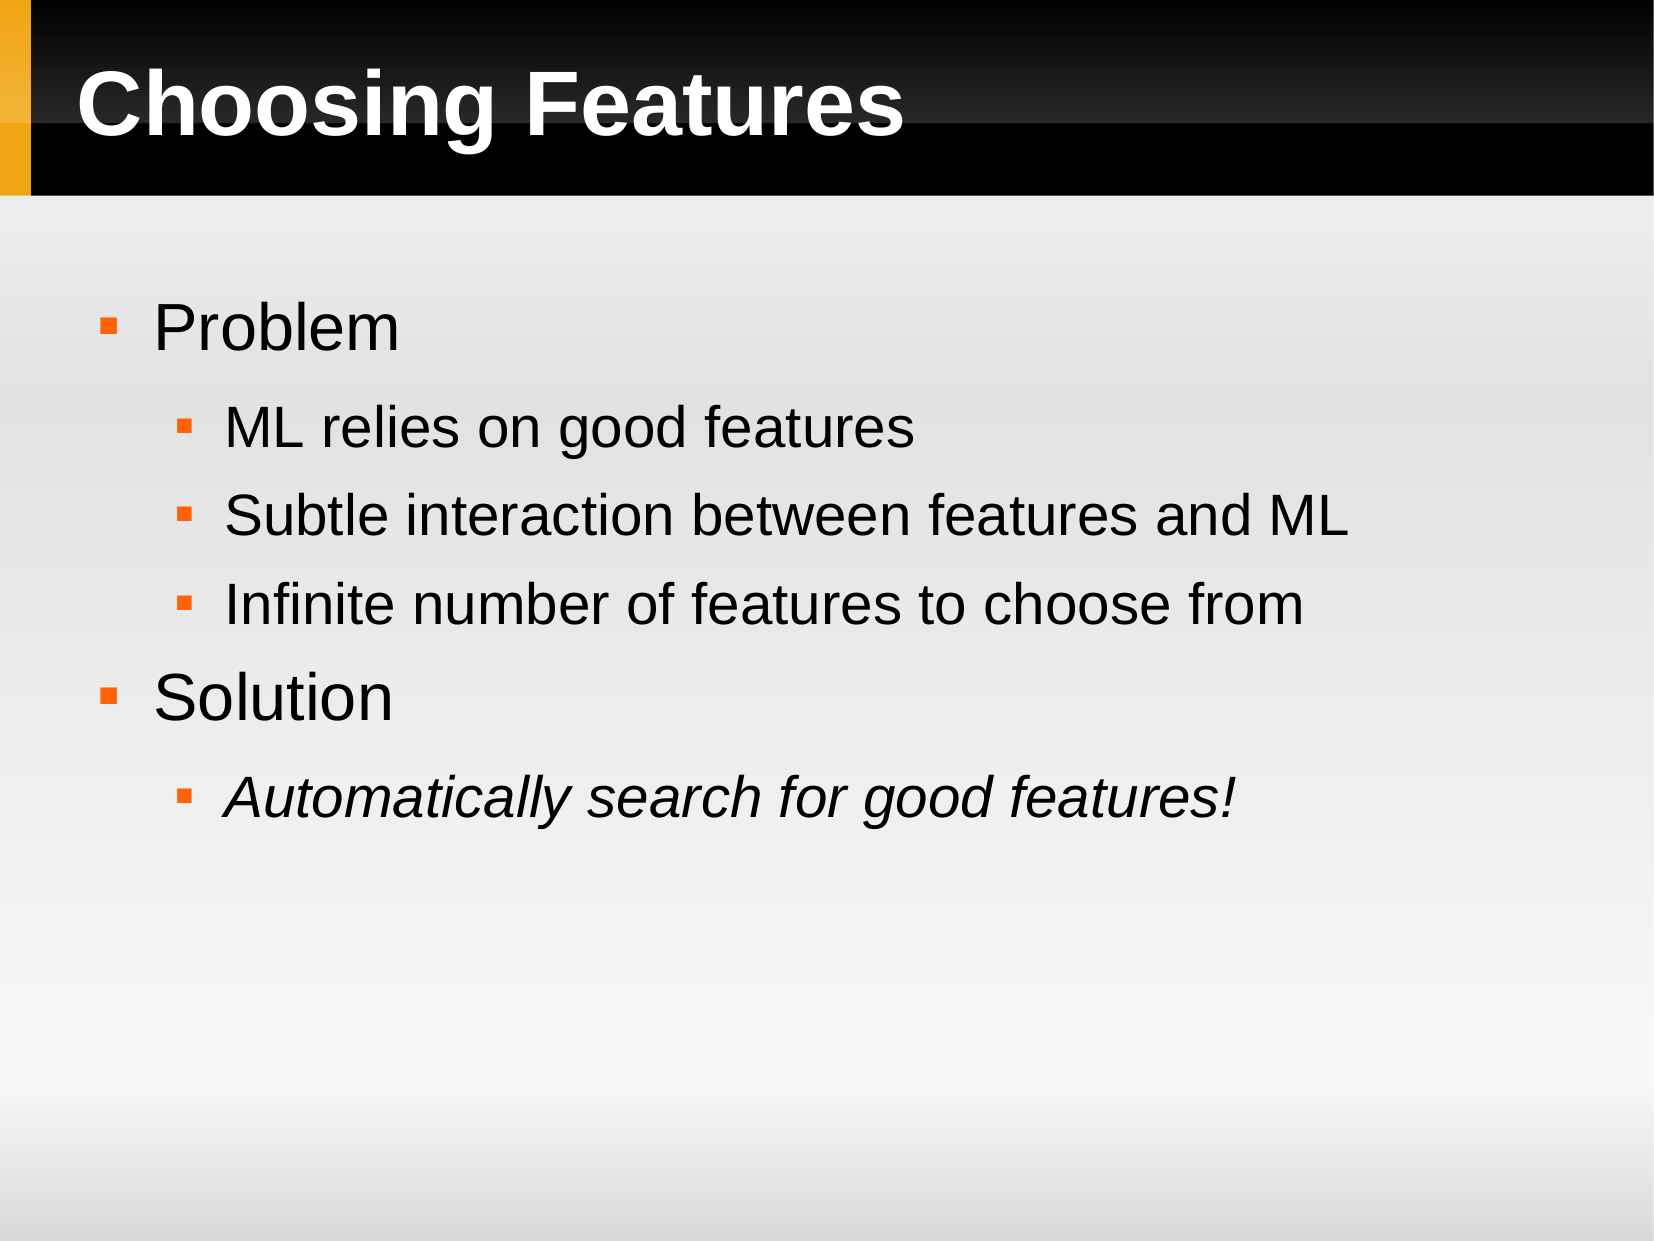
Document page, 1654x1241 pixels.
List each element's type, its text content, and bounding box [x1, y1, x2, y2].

picture [0, 0, 1654, 1241]
title Choosing Features [76, 7, 1565, 200]
list Problem ML relies on good features Subtle interaction between features and ML Infinite number of features to choose from Solution Automatically search for good features! [82, 290, 1571, 1094]
